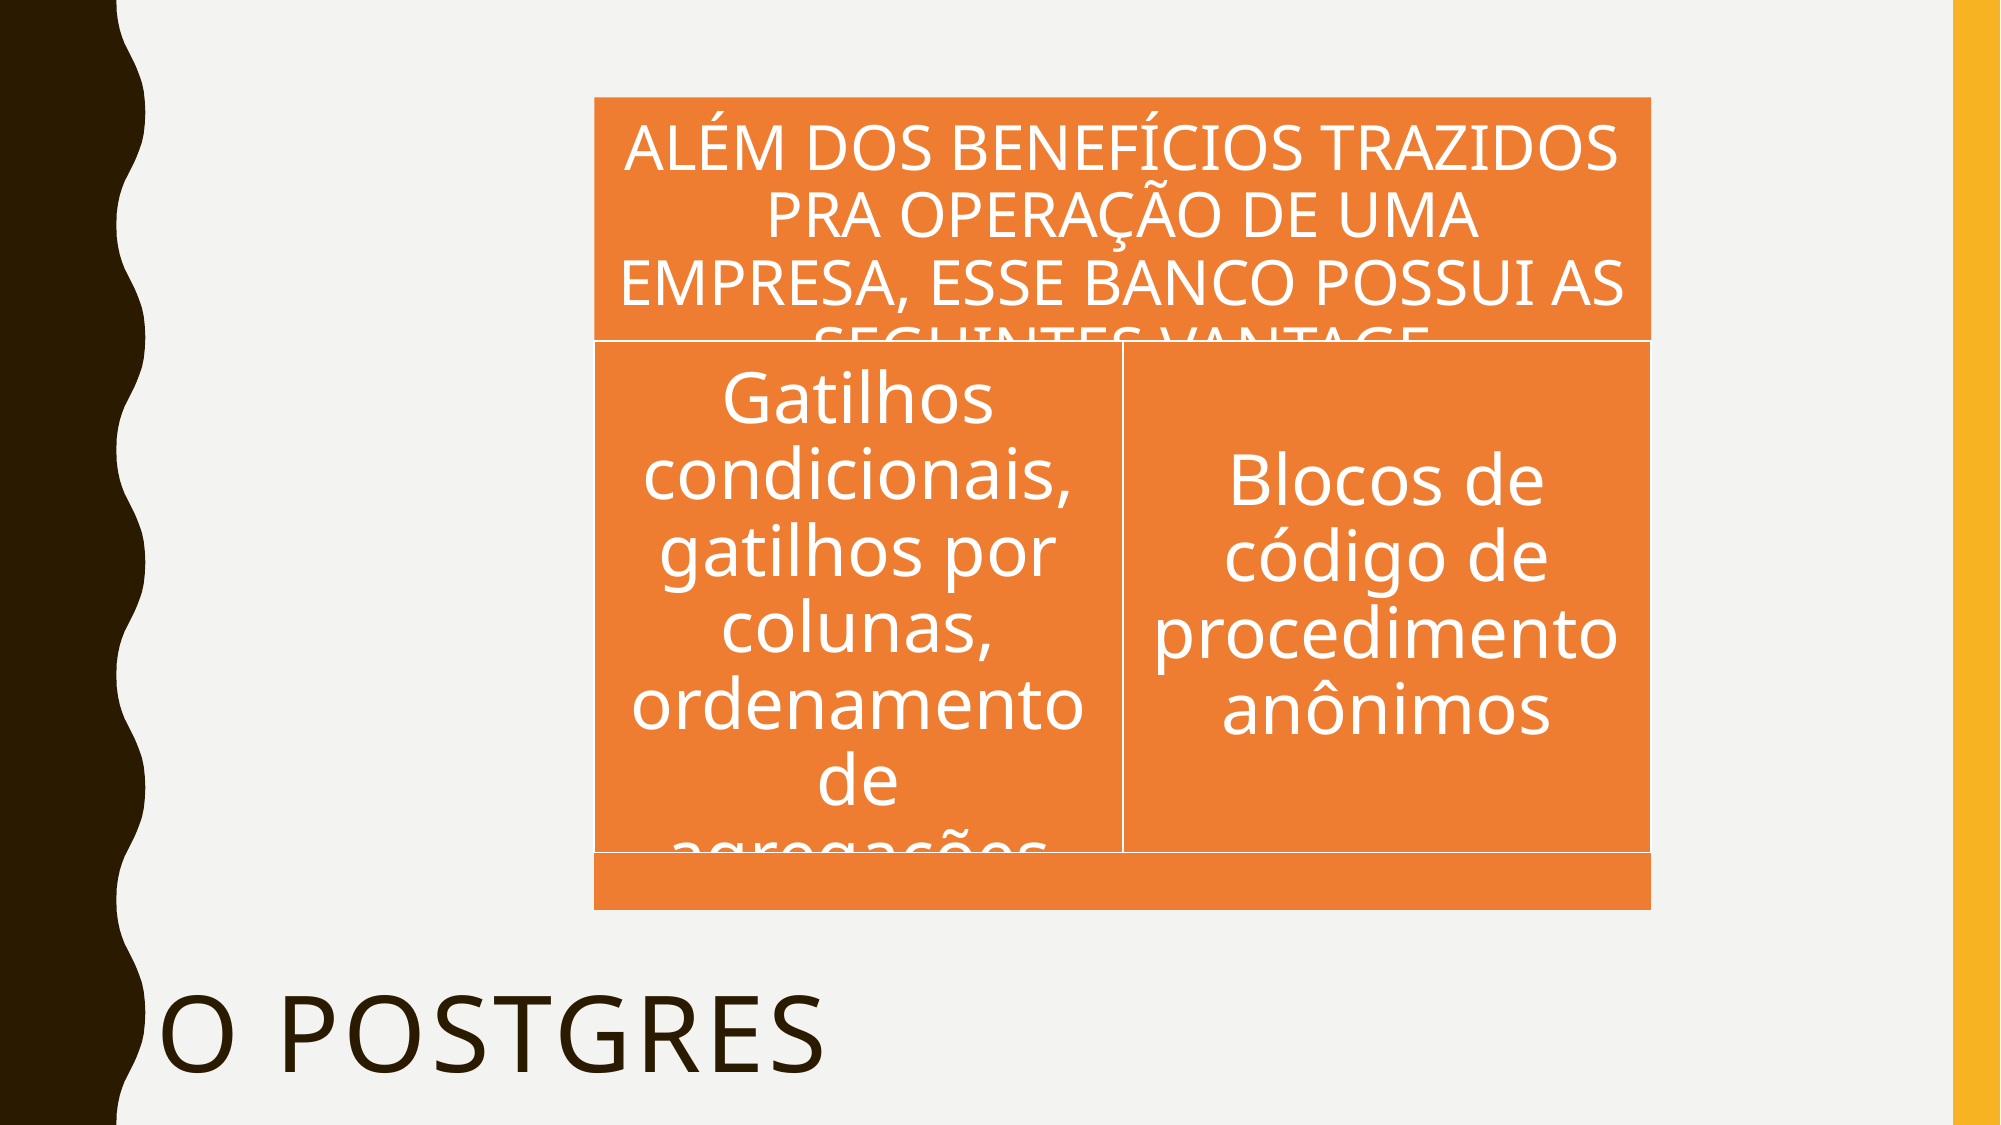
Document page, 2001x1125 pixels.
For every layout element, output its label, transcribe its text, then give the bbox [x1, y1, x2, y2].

text_box Blocos de código de procedimento anônimos [1122, 341, 1652, 853]
text_box Gatilhos condicionais, gatilhos por colunas, ordenamento de agregações [594, 341, 1122, 853]
text_box ALÉM DOS BENEFÍCIOS TRAZIDOS PRA OPERAÇÃO DE UMA EMPRESA, ESSE BANCO POSSUI AS SEGUINTES VANTAGE [594, 97, 1652, 341]
text_box [594, 853, 1651, 910]
text_box o postgres [141, 973, 859, 1125]
